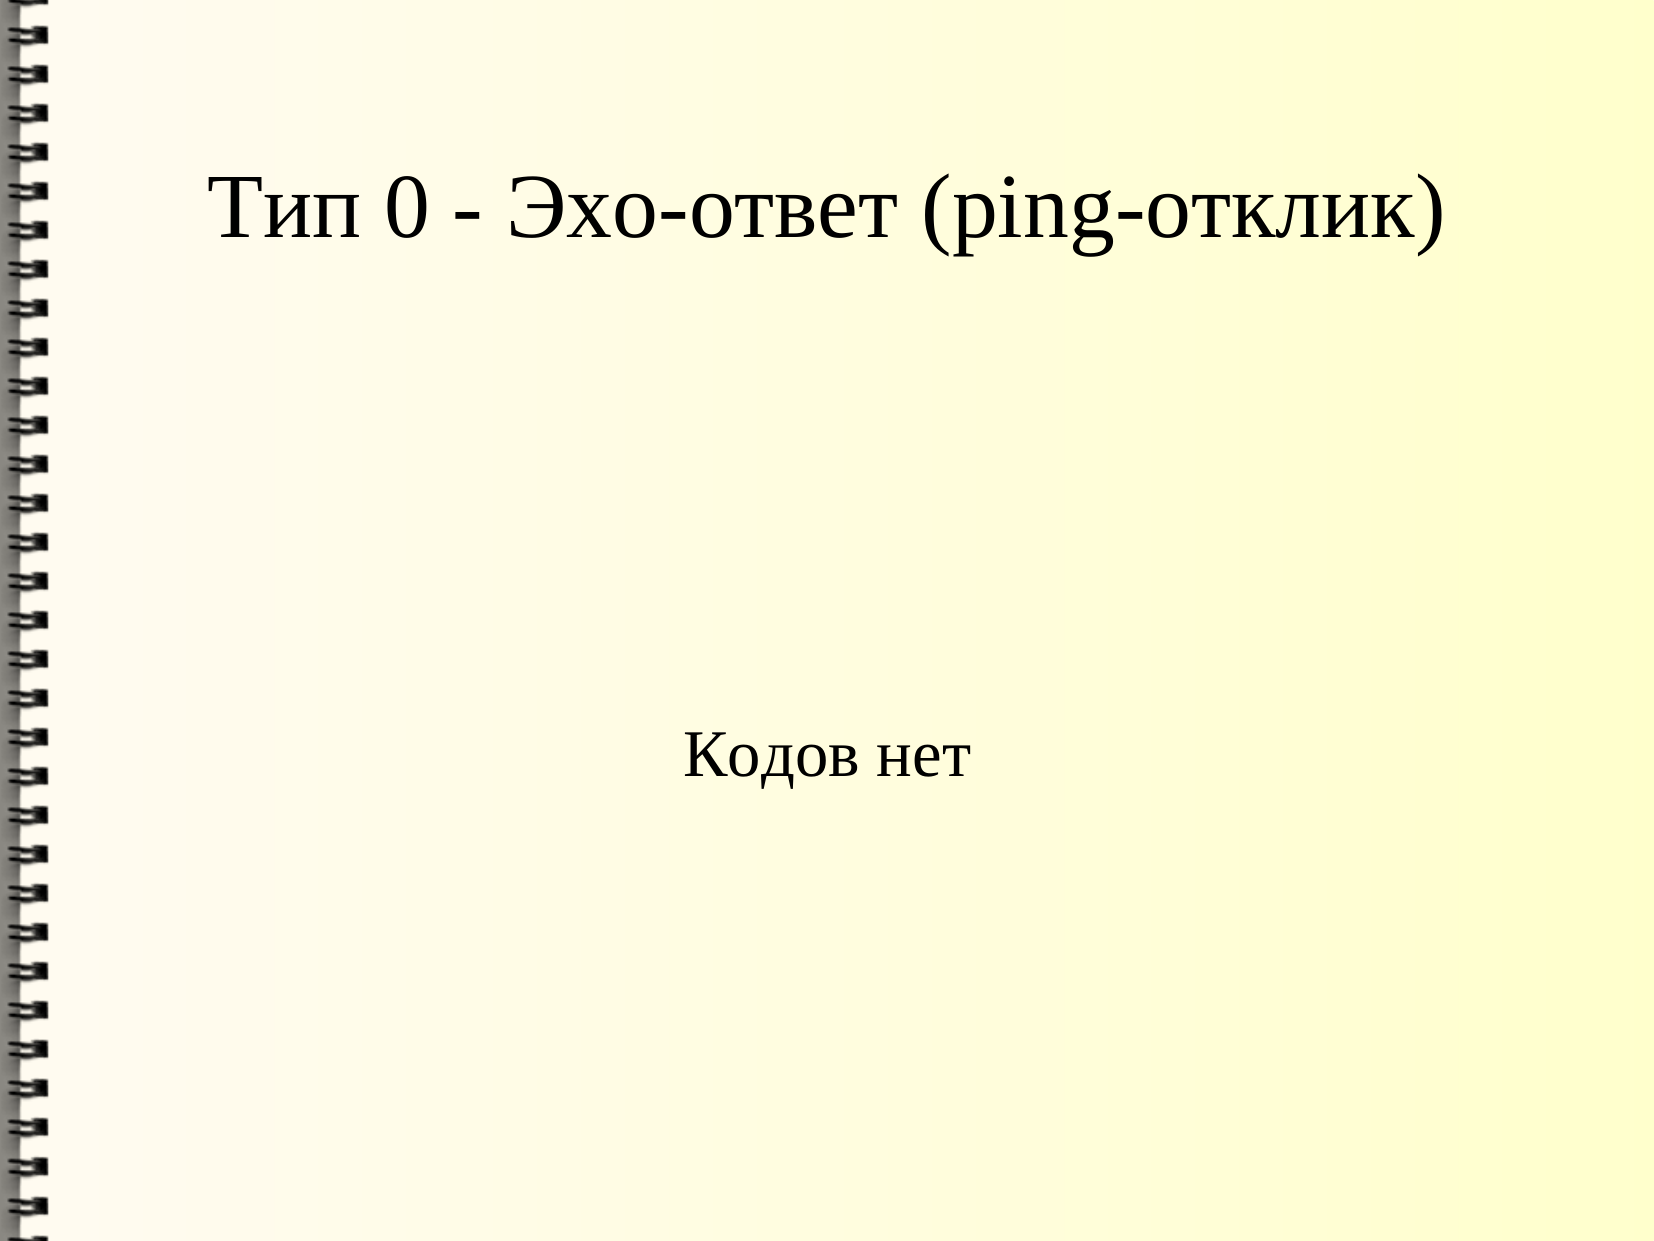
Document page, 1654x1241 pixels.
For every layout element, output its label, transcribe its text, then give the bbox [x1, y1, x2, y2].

subtitle Кодов нет [121, 352, 1534, 1156]
picture [0, 0, 1654, 1241]
title Тип 0 - Эхо-ответ (ping-отклик) [121, 102, 1534, 311]
